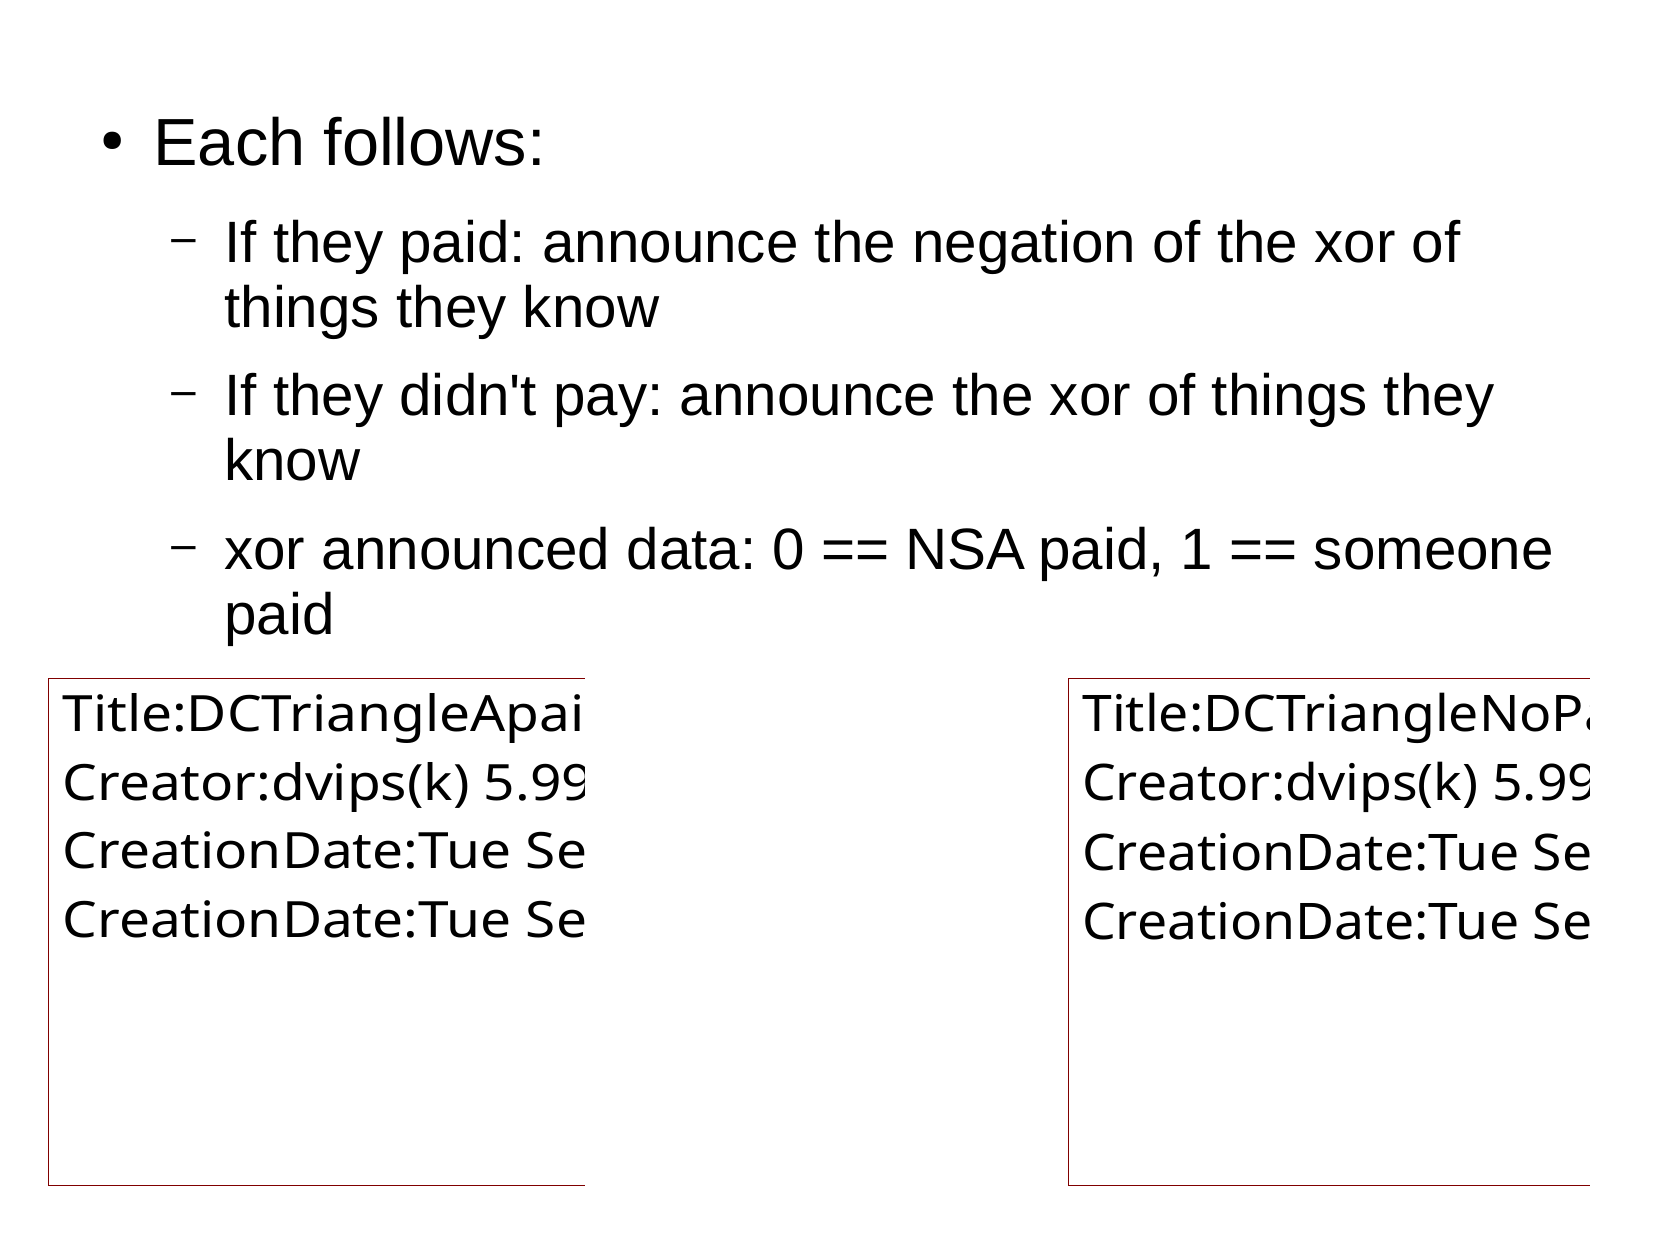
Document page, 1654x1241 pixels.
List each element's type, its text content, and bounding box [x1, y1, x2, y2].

picture [45, 675, 586, 1186]
list Each follows: If they paid: announce the negation of the xor of things they know If they didn't pay: announce the xor of things they know xor announced data: 0 == NSA paid, 1 == someone paid [82, 105, 1571, 1010]
picture [1065, 675, 1591, 1186]
